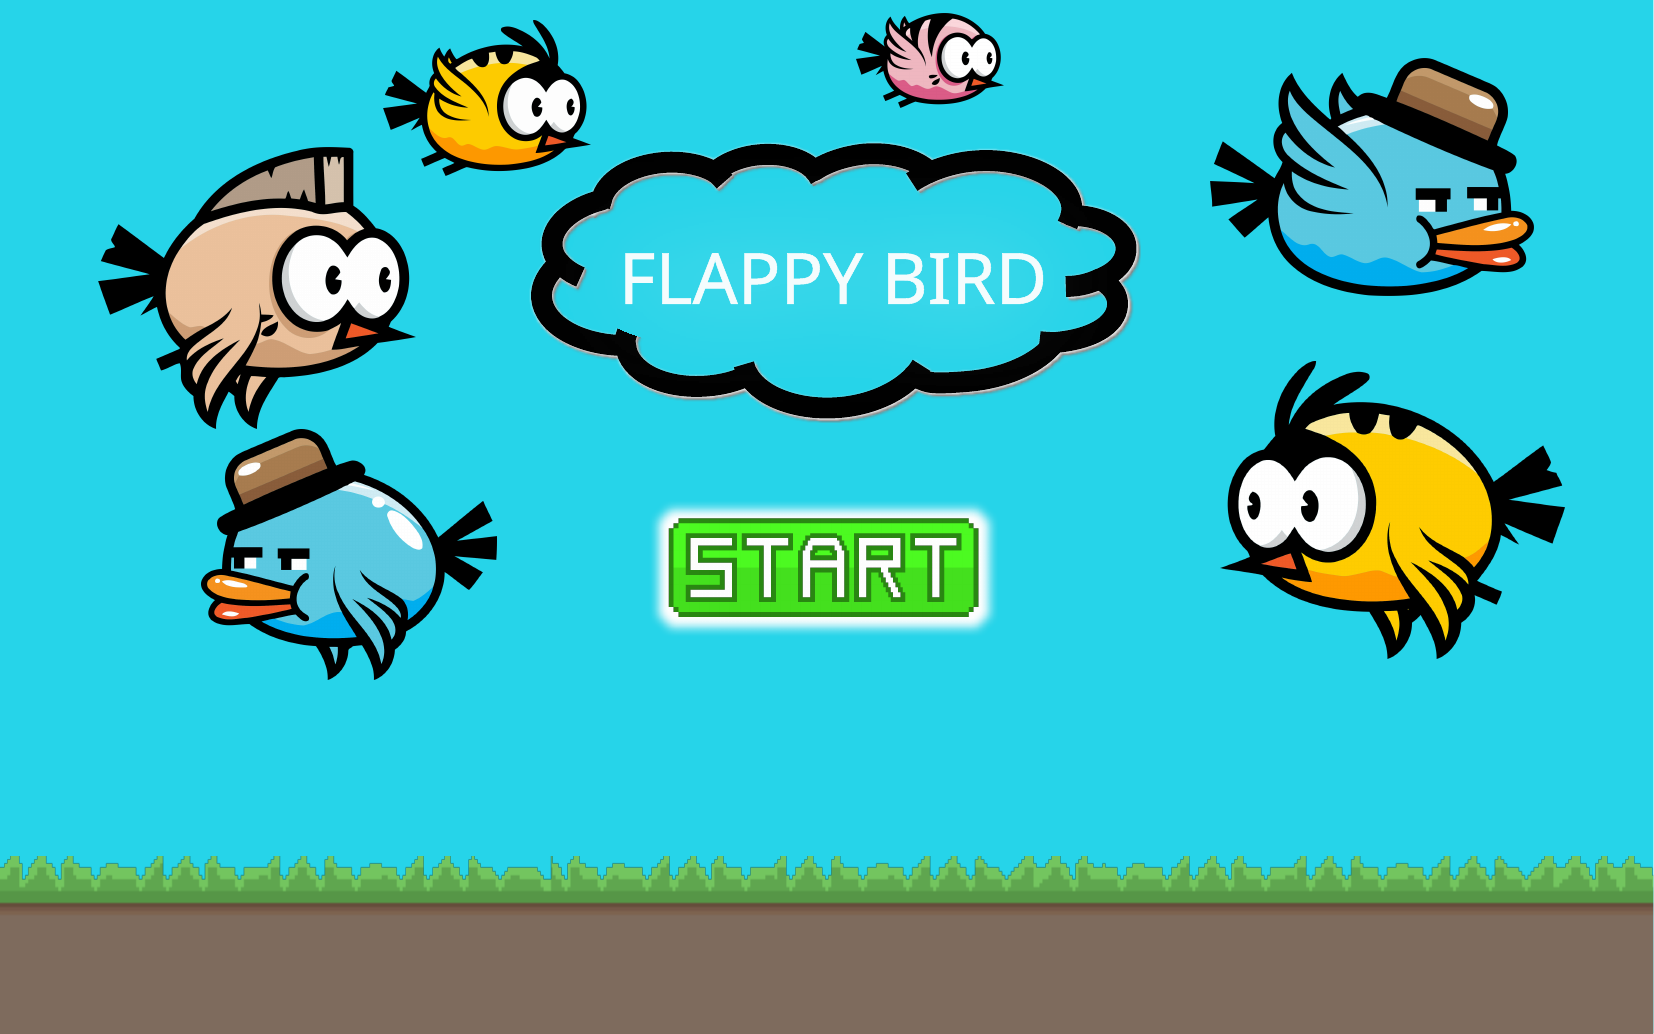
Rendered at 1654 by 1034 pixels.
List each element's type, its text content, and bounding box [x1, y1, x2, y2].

picture [0, 856, 1654, 1034]
picture [1210, 58, 1534, 296]
text_box FLAPPY BIRD [581, 220, 1085, 366]
picture [98, 20, 591, 680]
picture [856, 13, 1004, 108]
picture [1220, 361, 1565, 659]
picture [649, 501, 993, 634]
